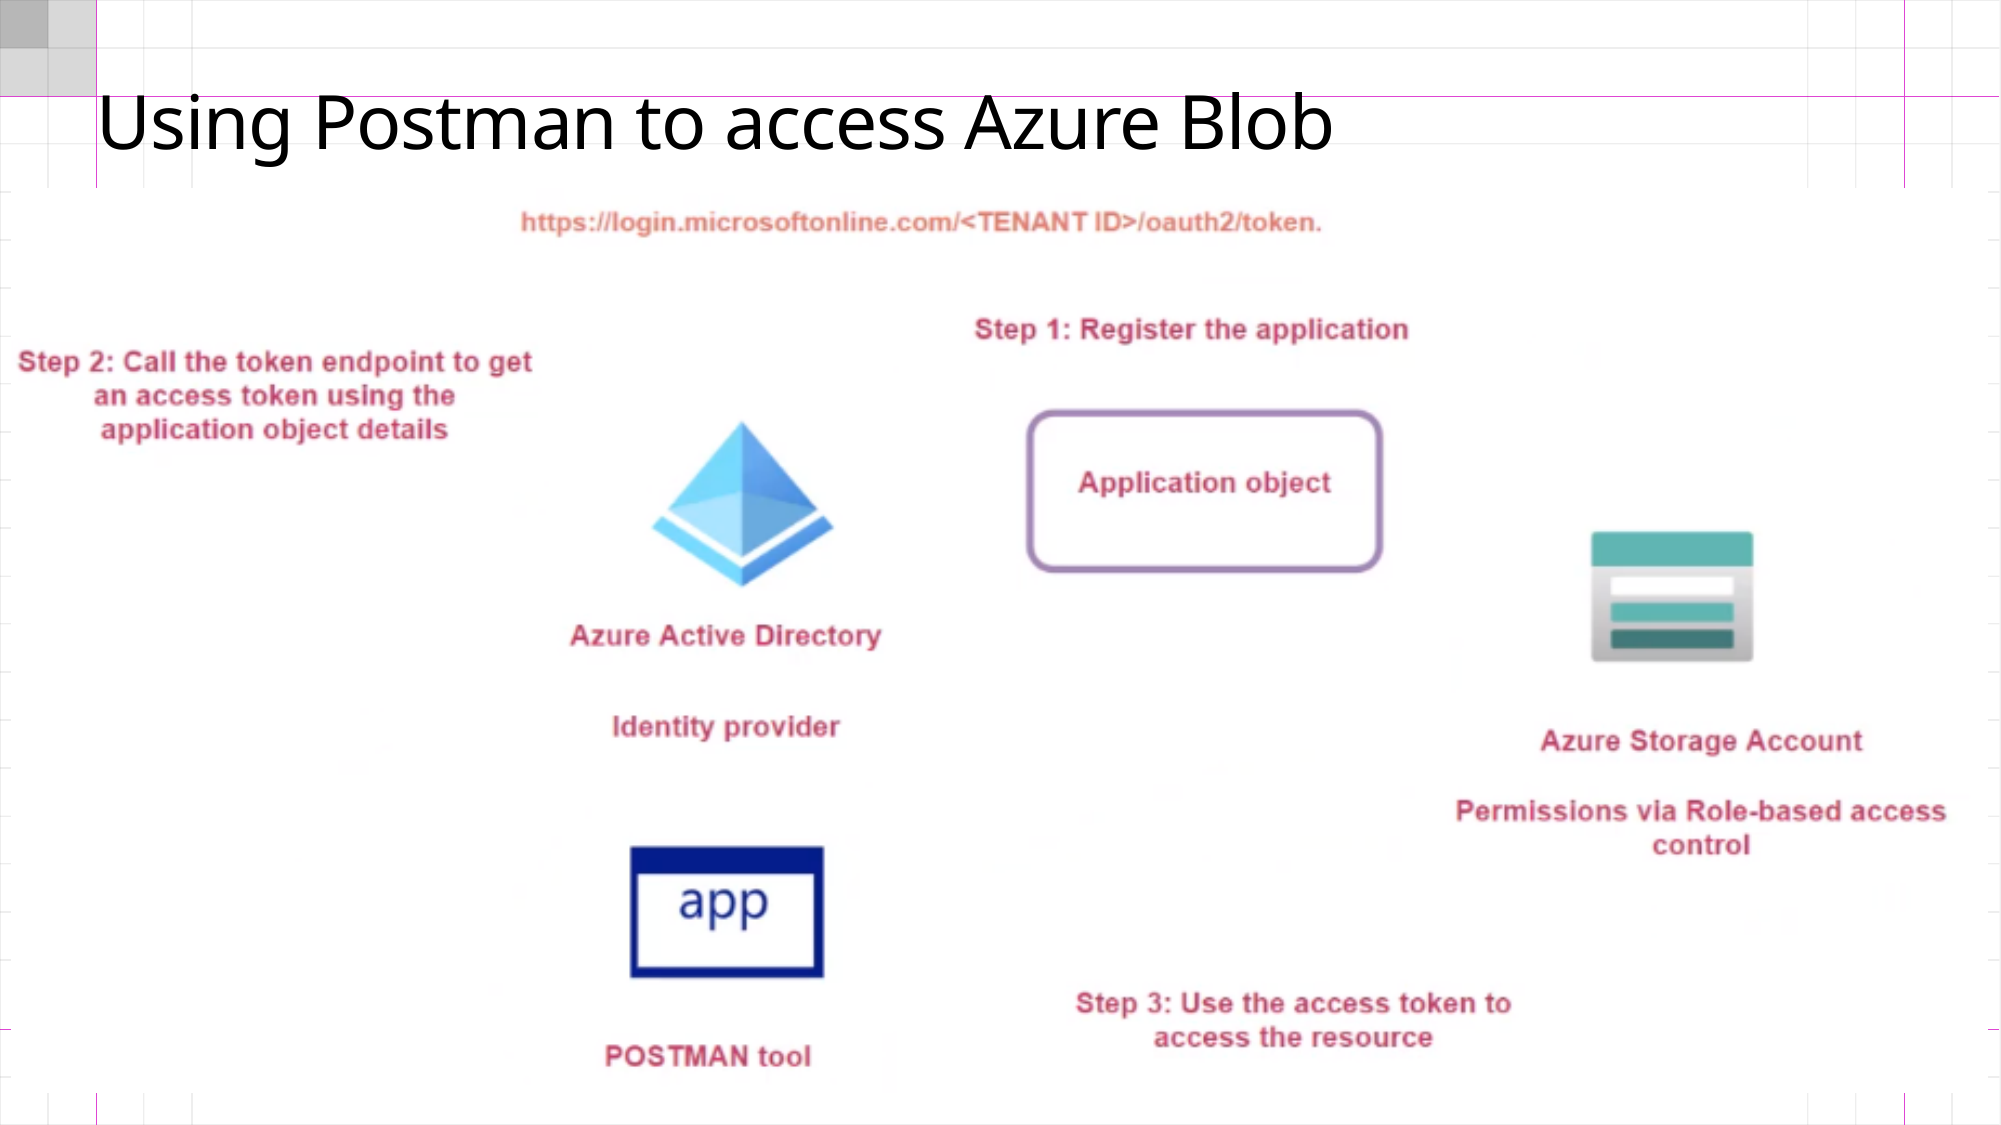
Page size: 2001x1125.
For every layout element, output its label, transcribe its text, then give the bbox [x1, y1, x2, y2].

picture [11, 188, 1988, 1093]
title Using Postman to access Azure Blob [96, 75, 1904, 166]
